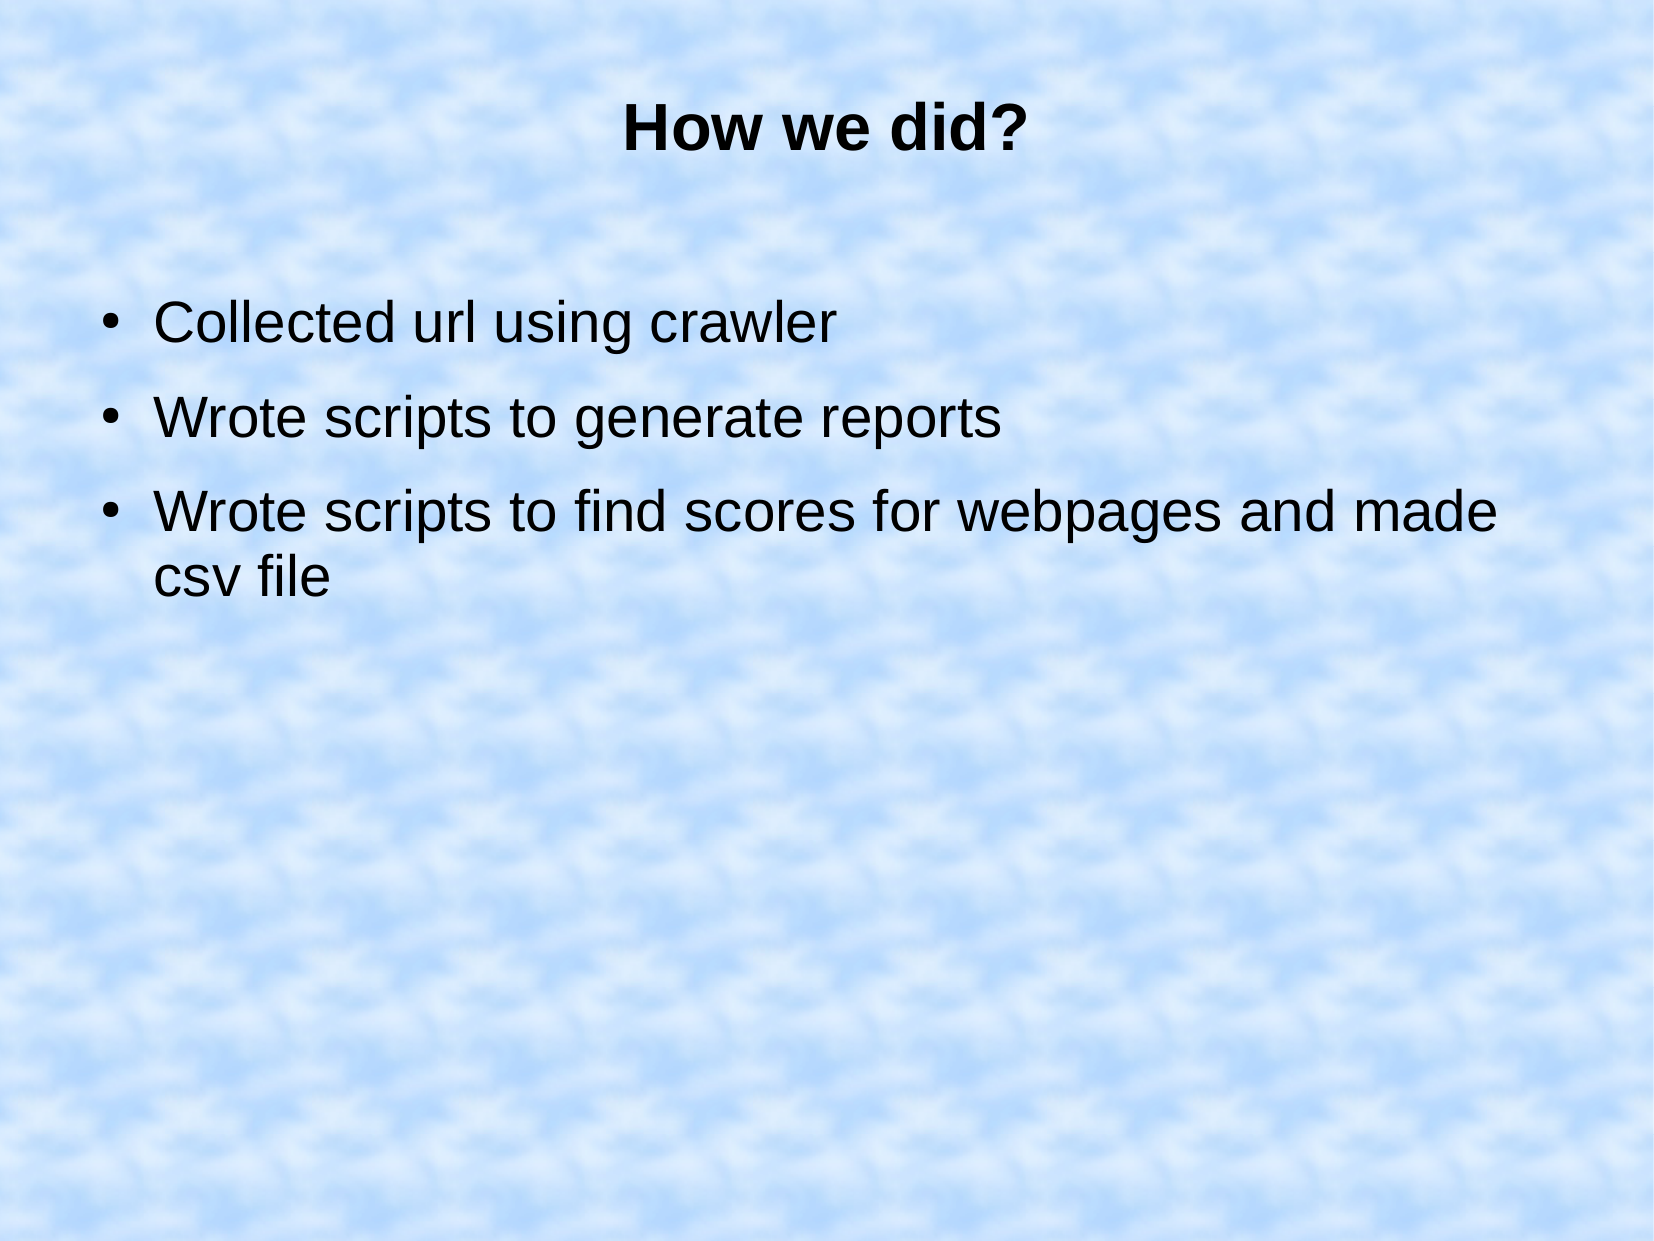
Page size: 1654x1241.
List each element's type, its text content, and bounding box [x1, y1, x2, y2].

picture [0, 0, 1654, 1241]
list Collected url using crawler Wrote scripts to generate reports Wrote scripts to find scores for webpages and made csv file [82, 290, 1571, 1010]
title How we did? [389, 49, 1264, 205]
